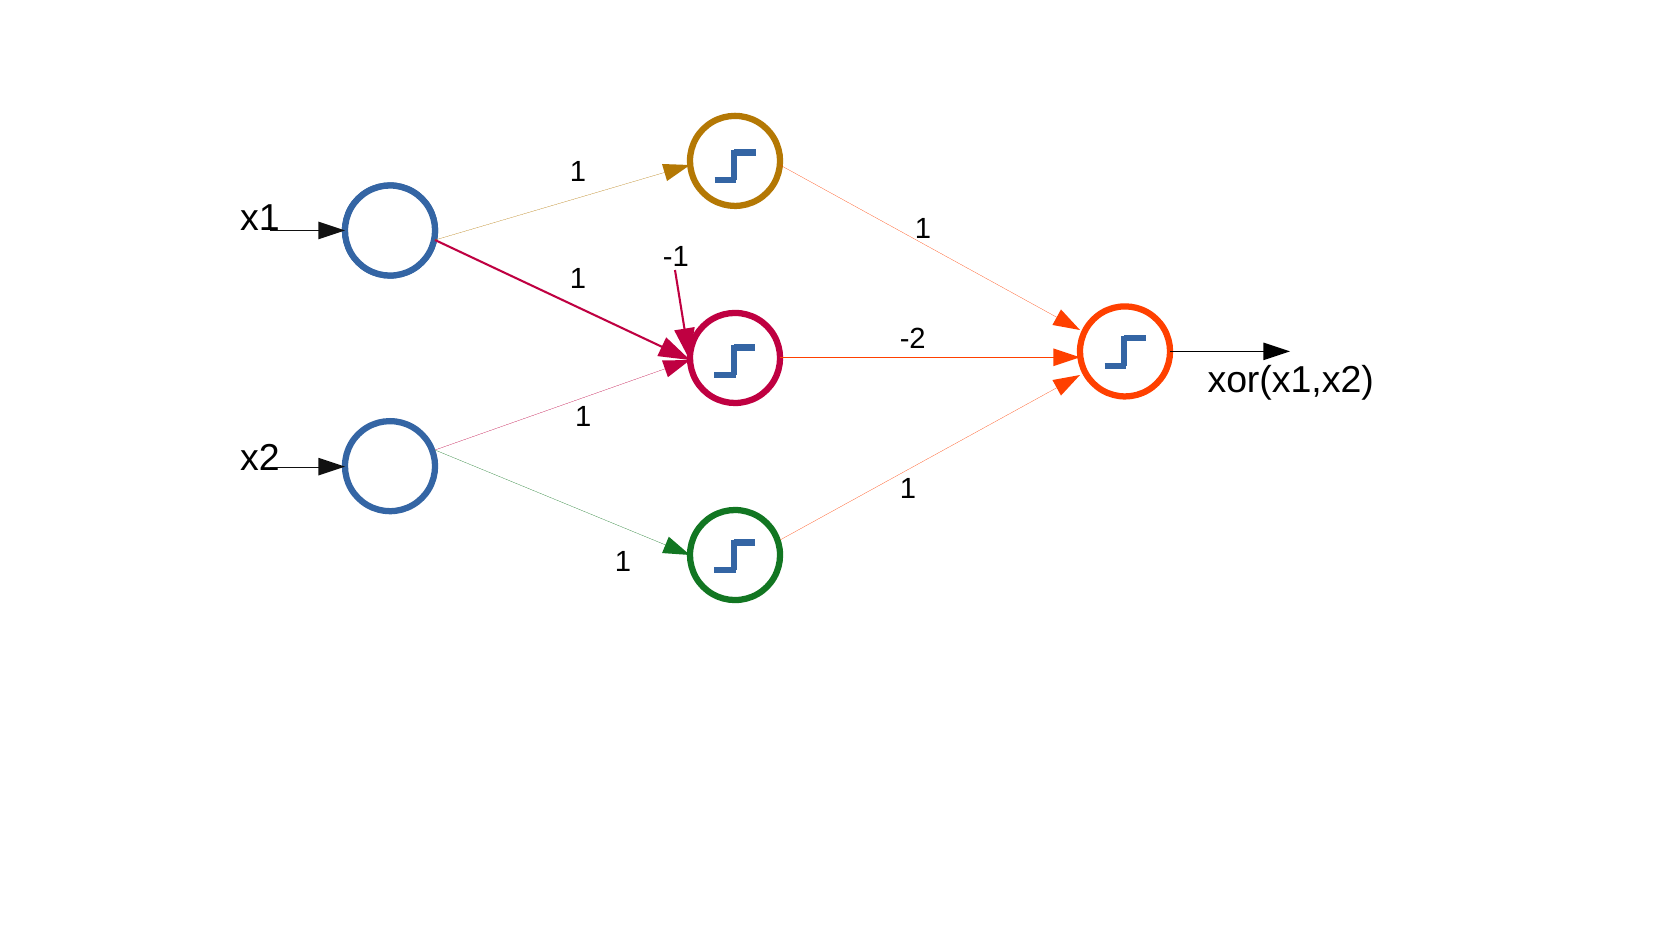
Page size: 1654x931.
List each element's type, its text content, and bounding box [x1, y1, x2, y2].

text_box xor(x1,x2) [1192, 350, 1403, 426]
text_box x1 [225, 188, 301, 249]
text_box 1 [555, 255, 601, 303]
text_box [690, 510, 781, 601]
text_box 1 [555, 147, 601, 196]
text_box [690, 312, 781, 403]
text_box 1 [600, 537, 646, 586]
text_box [345, 421, 436, 512]
text_box 1 [900, 204, 961, 286]
text_box [690, 115, 781, 206]
text_box [345, 185, 436, 276]
text_box [1080, 306, 1171, 397]
text_box x2 [225, 428, 301, 489]
text_box 1 [560, 392, 606, 441]
text_box 1 [885, 465, 946, 546]
text_box -2 [885, 315, 946, 396]
text_box -1 [648, 232, 709, 313]
